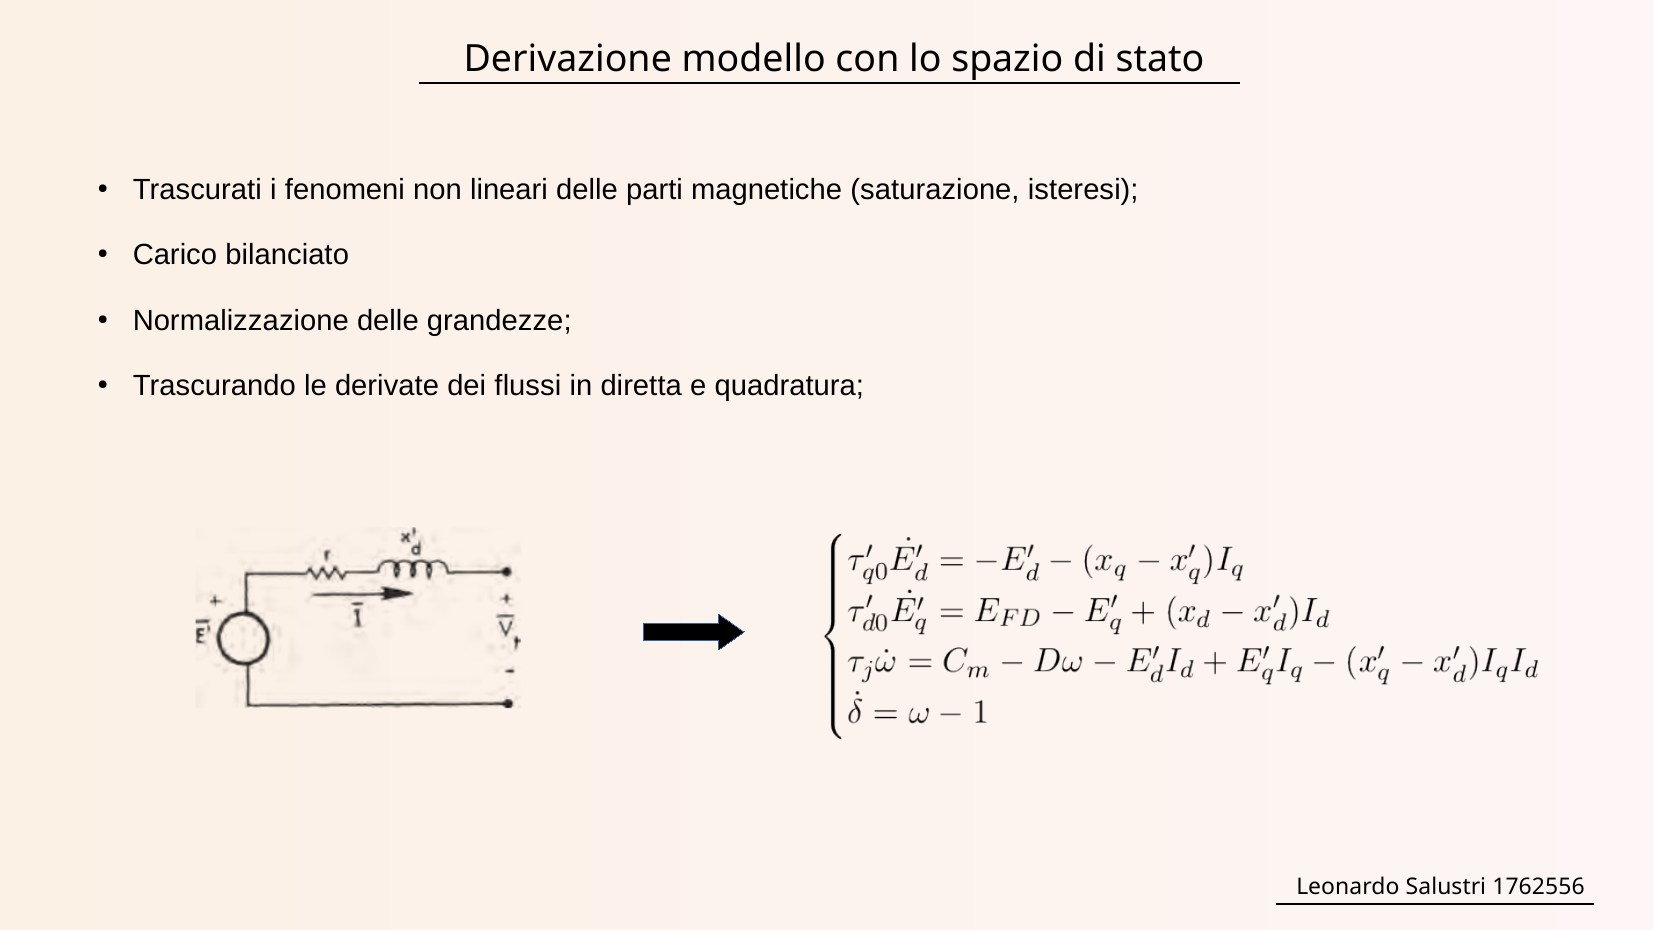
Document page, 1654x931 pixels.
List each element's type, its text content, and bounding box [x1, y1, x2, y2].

picture [803, 521, 1549, 773]
text_box Leonardo Salustri 1762556 [1281, 862, 1654, 916]
text_box Trascurati i fenomeni non lineari delle parti magnetiche (saturazione, isteresi); Carico bilanciato Normalizzazione delle grandezze; Trascurando le derivate dei flussi in diretta e quadratura; [82, 165, 1571, 476]
picture [170, 519, 601, 727]
text_box Derivazione modello con lo spazio di stato [448, 23, 1241, 101]
text_box [643, 614, 745, 650]
